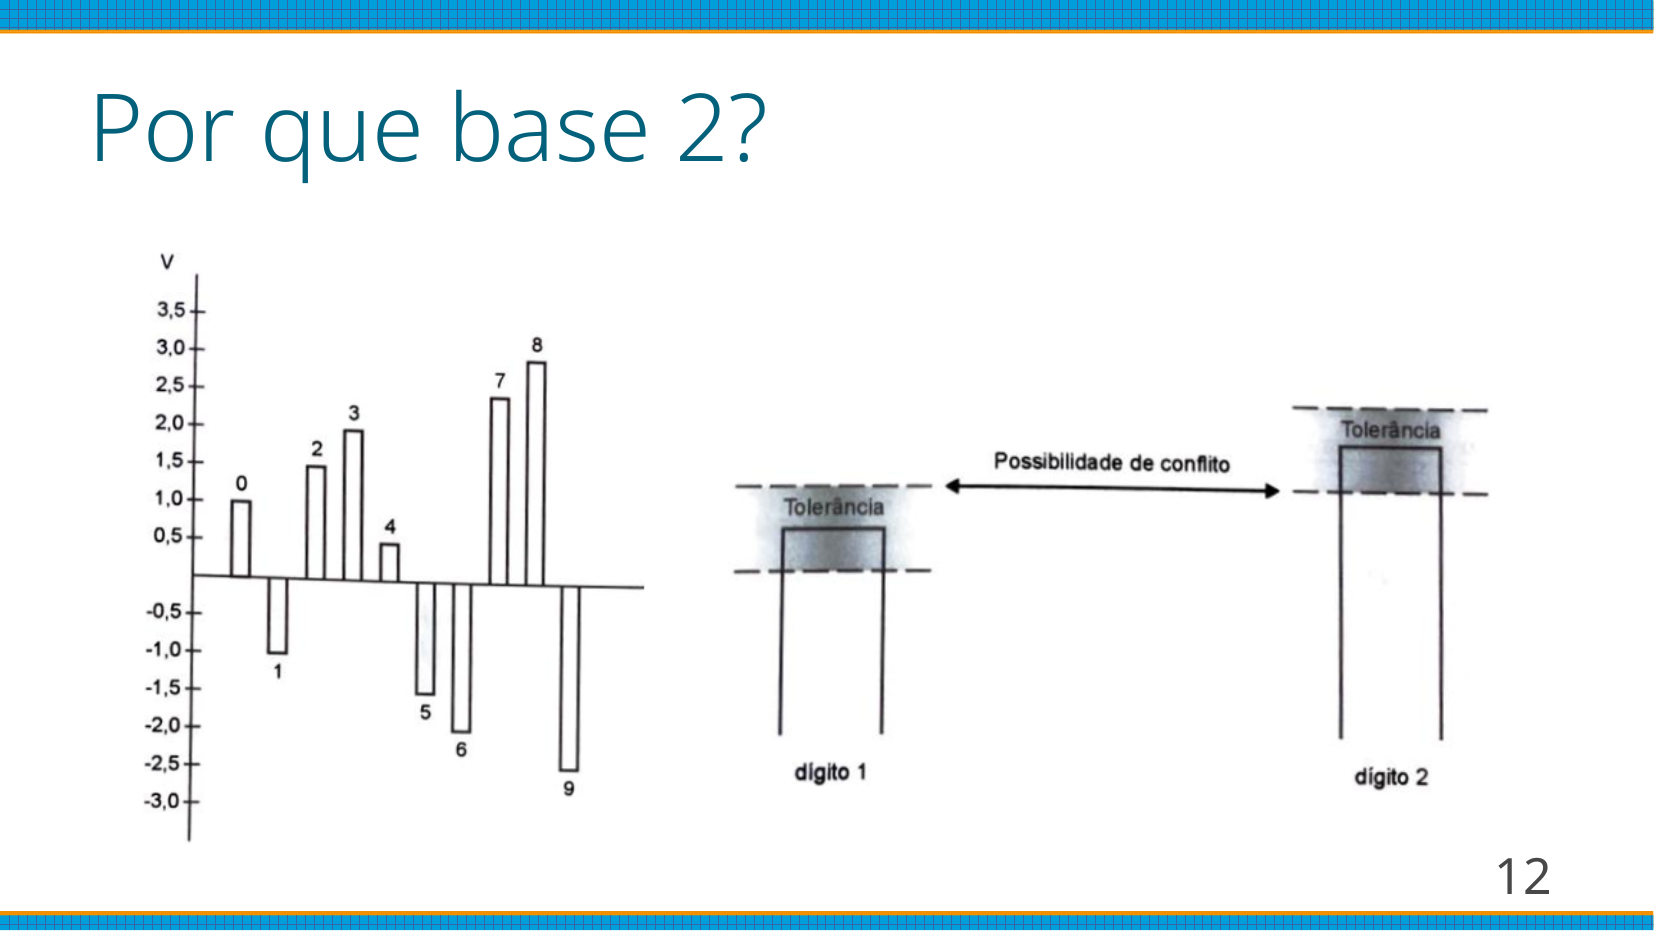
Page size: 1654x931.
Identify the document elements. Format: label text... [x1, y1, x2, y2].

picture [82, 206, 650, 901]
picture [679, 337, 1595, 798]
title Por que base 2? [88, 44, 1565, 207]
